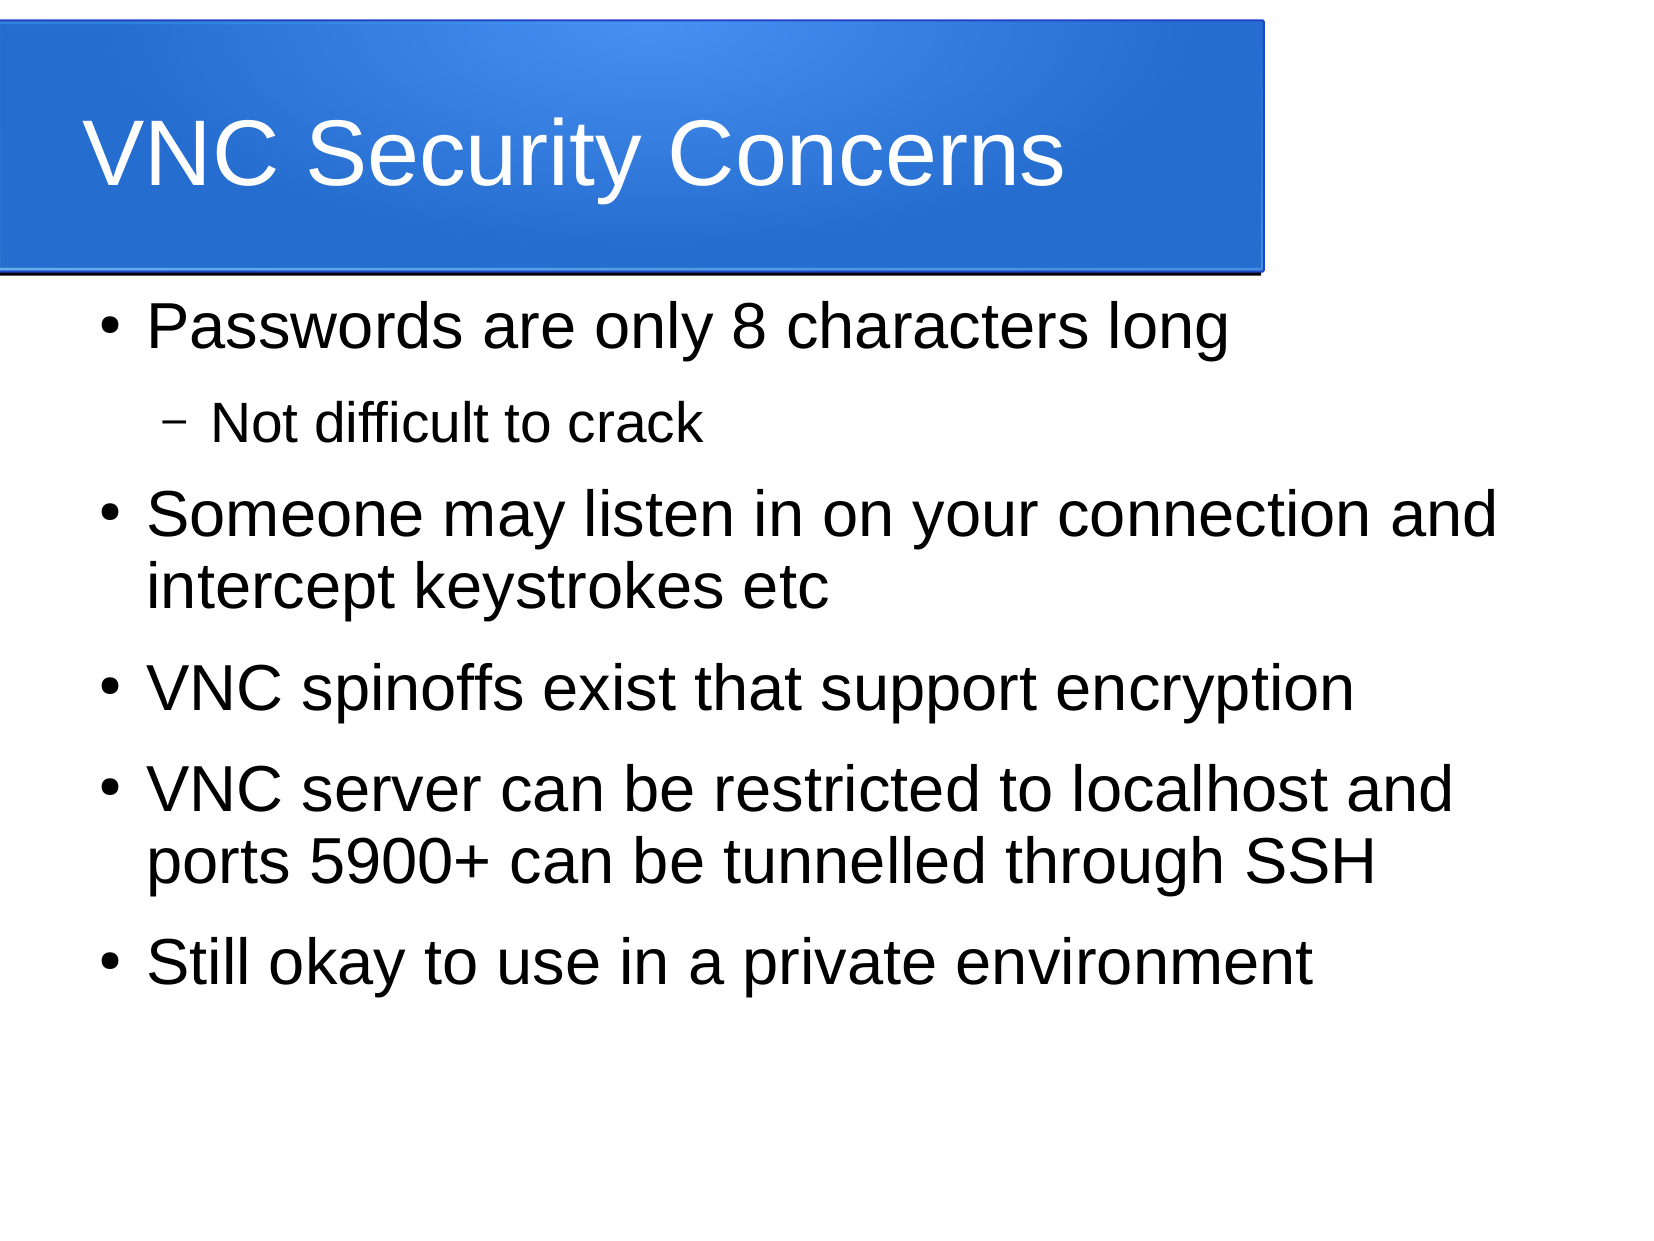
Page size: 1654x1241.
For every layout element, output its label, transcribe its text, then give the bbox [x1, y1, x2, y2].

list Passwords are only 8 characters long Not difficult to crack Someone may listen in on your connection and intercept keystrokes etc VNC spinoffs exist that support encryption VNC server can be restricted to localhost and ports 5900+ can be tunnelled through SSH Still okay to use in a private environment [82, 290, 1538, 1010]
title VNC Security Concerns [82, 49, 1250, 257]
